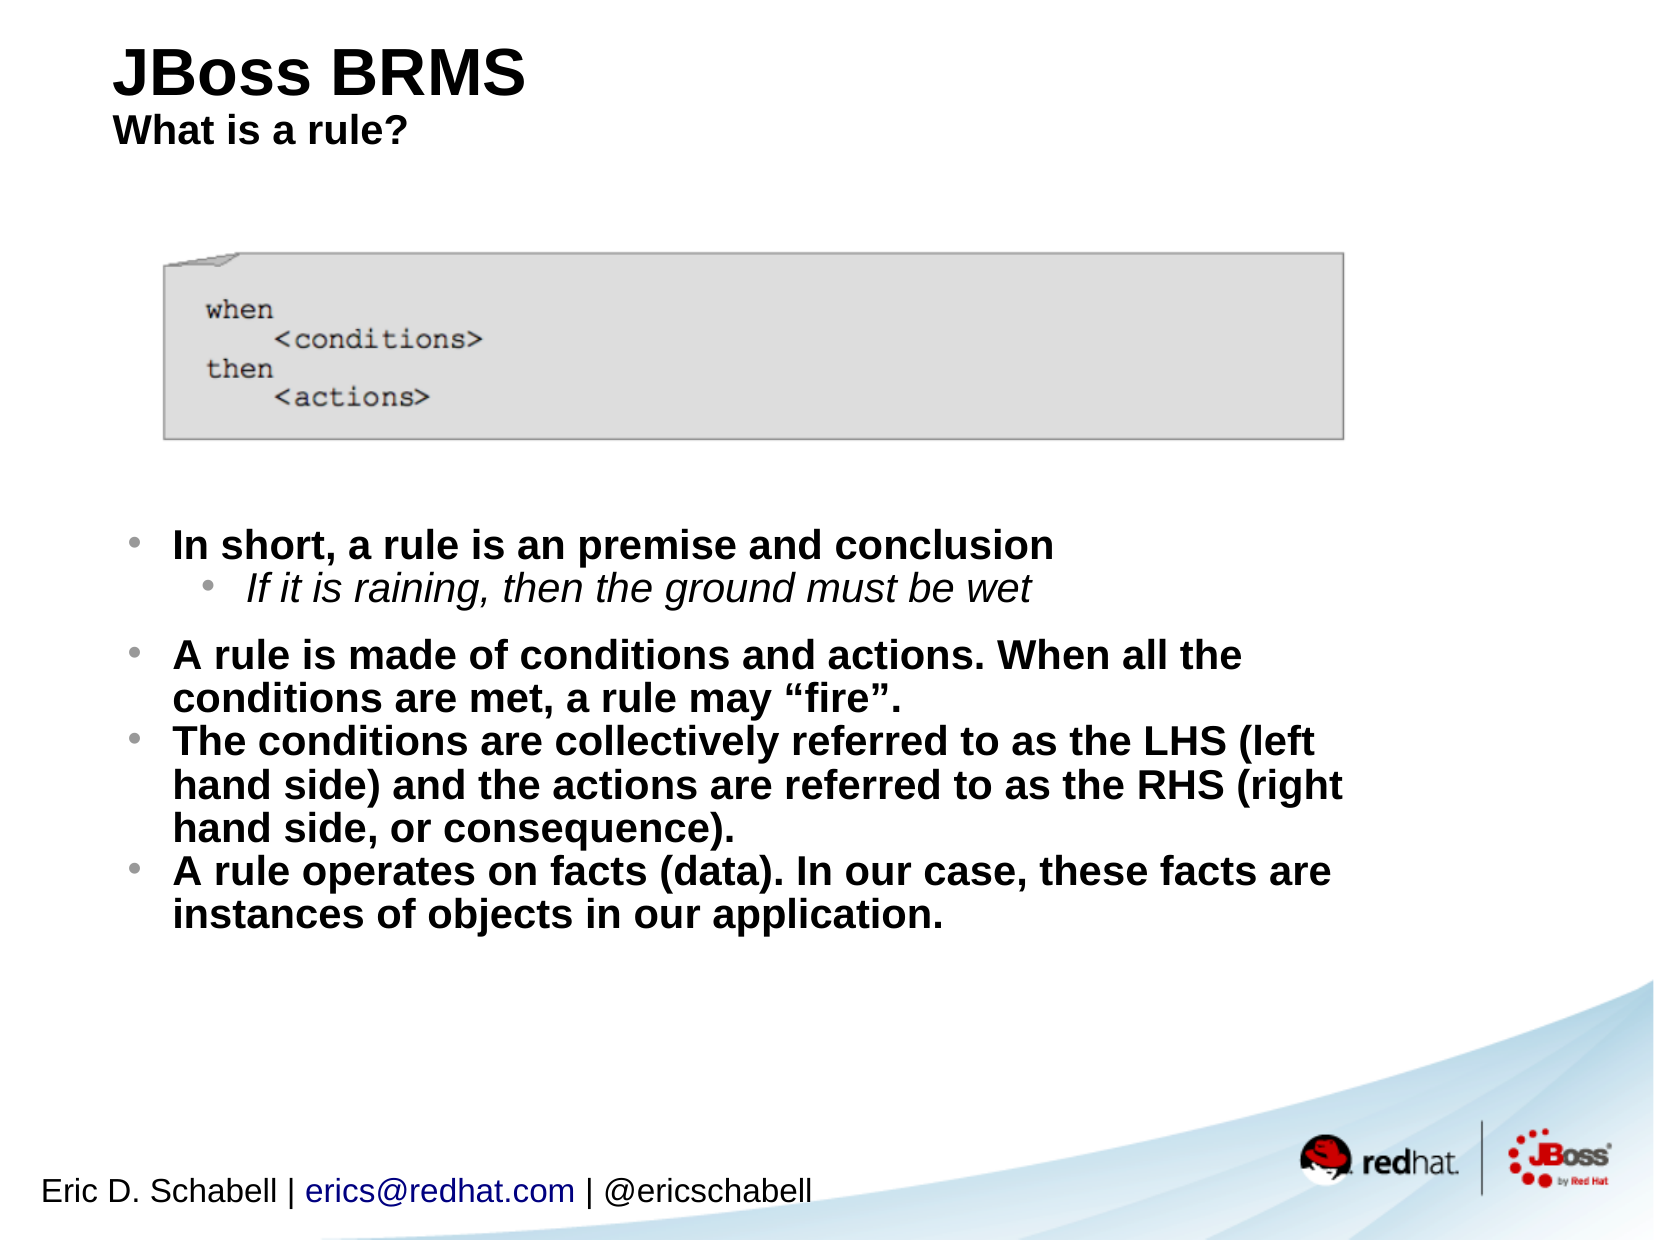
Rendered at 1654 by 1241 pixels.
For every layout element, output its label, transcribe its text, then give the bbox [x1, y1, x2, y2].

picture [3, 0, 1654, 1240]
title JBoss BRMS What is a rule? [112, 37, 1201, 156]
list In short, a rule is an premise and conclusion If it is raining, then the ground must be wet A rule is made of conditions and actions. When all the conditions are met, a rule may “fire”. The conditions are collectively referred to as the LHS (left hand side) and the actions are referred to as the RHS (right hand side, or consequence). A rule operates on facts (data). In our case, these facts are instances of objects in our application. [112, 525, 1388, 1046]
